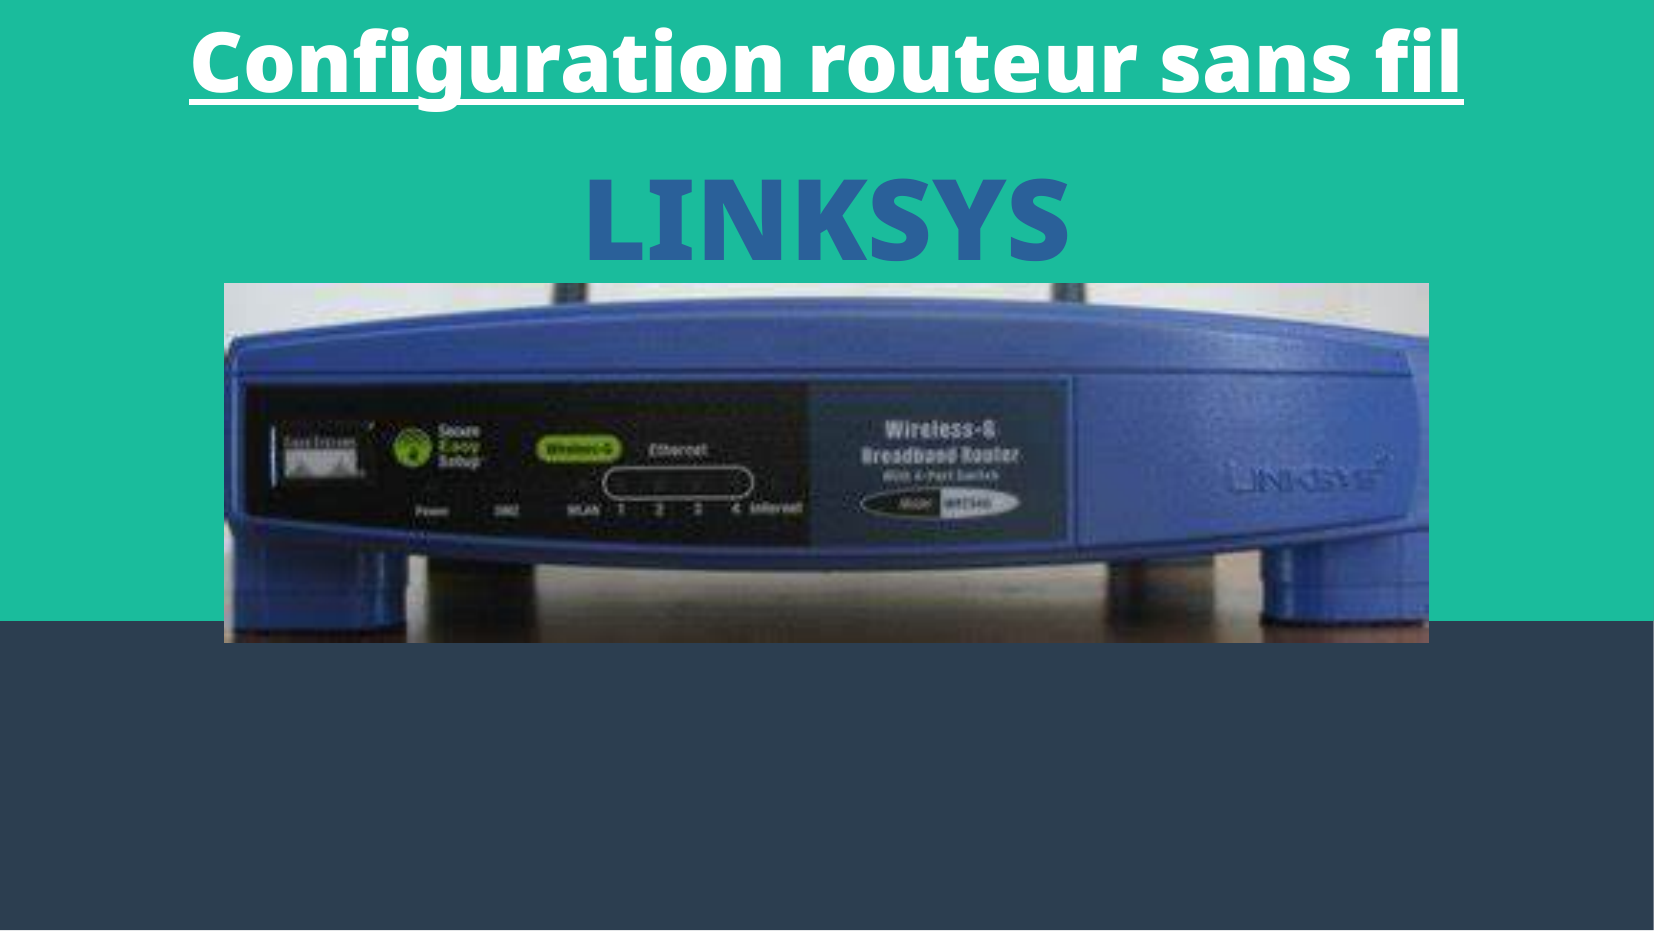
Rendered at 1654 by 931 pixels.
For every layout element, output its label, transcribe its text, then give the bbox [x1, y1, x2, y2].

picture [224, 283, 1429, 643]
title Configuration routeur sans fil LINKSYS [59, 13, 1595, 268]
